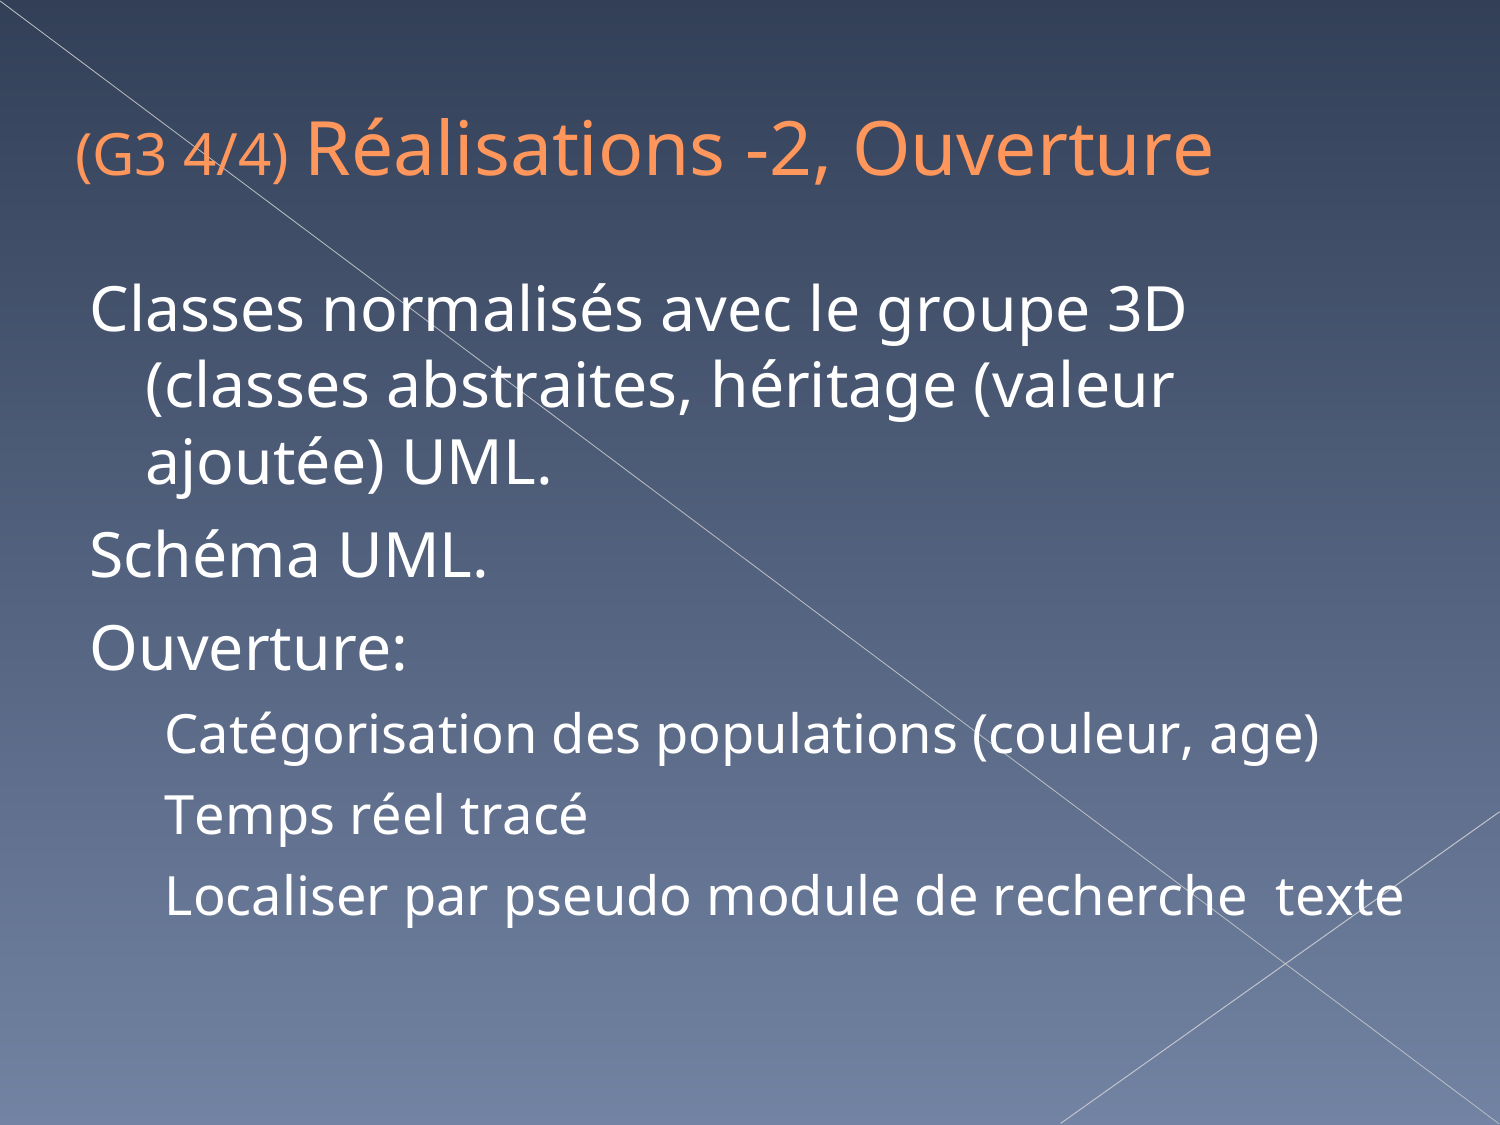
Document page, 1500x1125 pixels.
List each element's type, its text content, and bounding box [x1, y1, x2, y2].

list Classes normalisés avec le groupe 3D (classes abstraites, héritage (valeur ajoutée) UML. Schéma UML. Ouverture: Catégorisation des populations (couleur, age) Temps réel tracé Localiser par pseudo module de recherche texte [75, 262, 1426, 1006]
title (G3 4/4) Réalisations -2, Ouverture [75, 52, 1426, 241]
